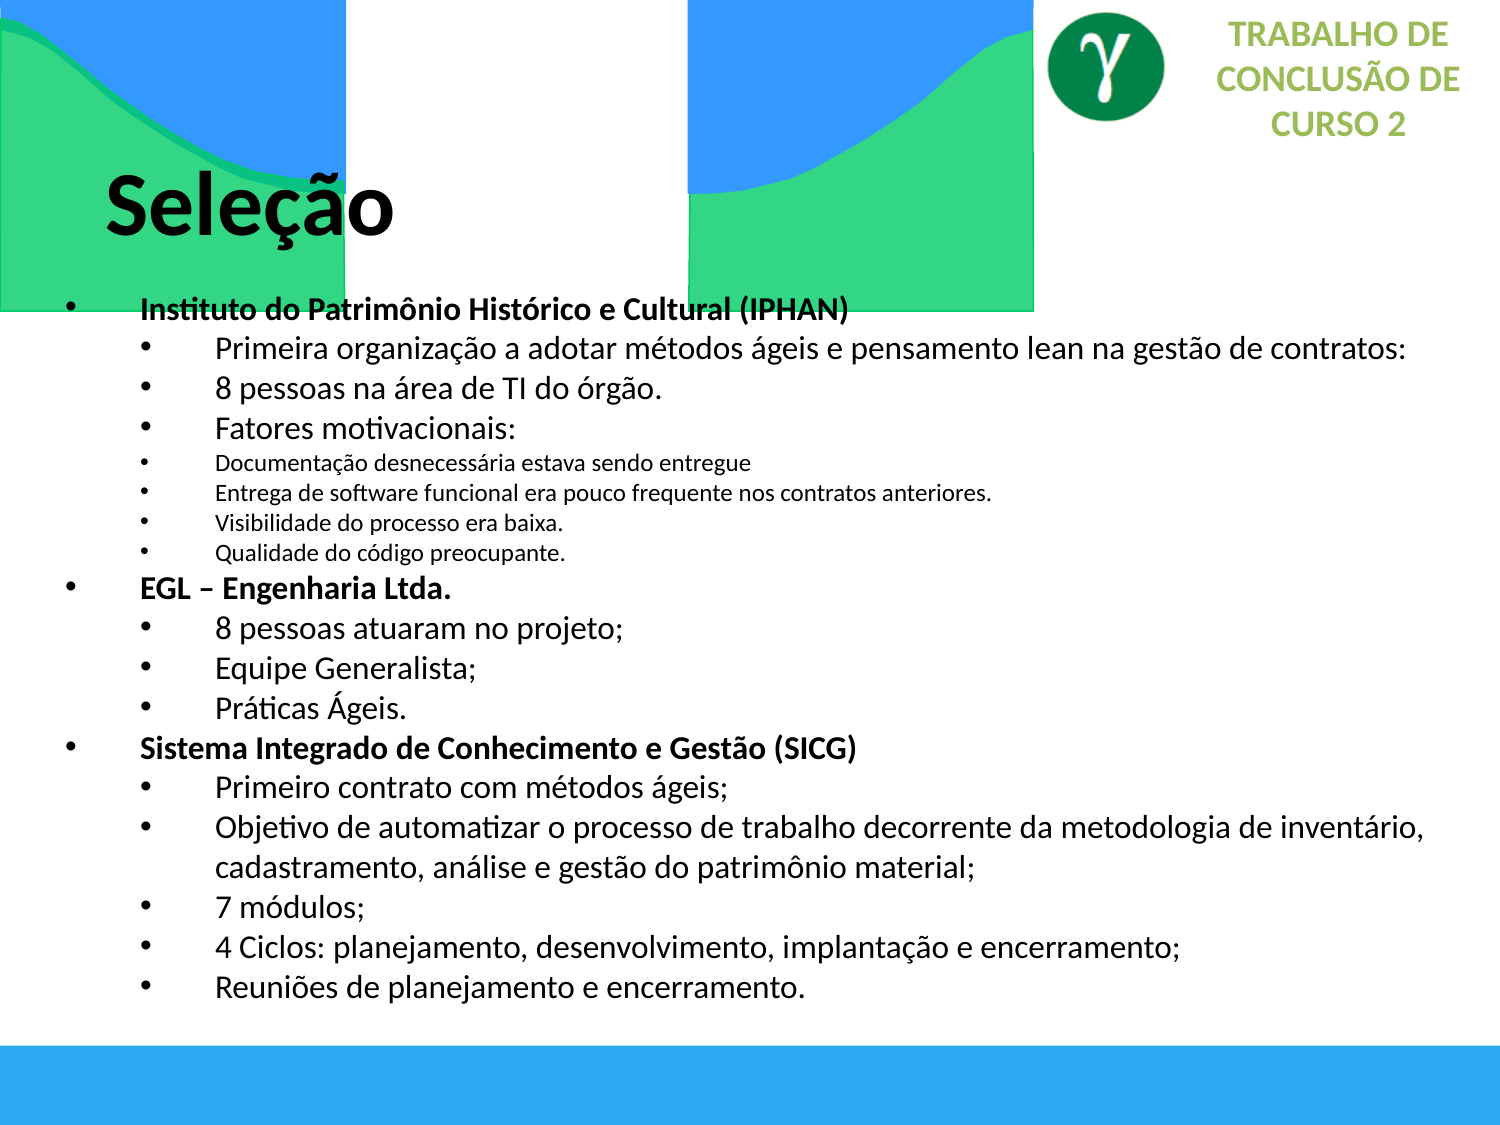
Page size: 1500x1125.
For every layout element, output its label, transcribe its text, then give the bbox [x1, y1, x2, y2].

text_box [0, 1045, 1500, 1125]
text_box [0, 0, 346, 312]
text_box [688, 0, 1033, 118]
text_box Seleção [90, 118, 1366, 279]
picture [1033, 0, 1178, 118]
text_box TRABALHO DE CONCLUSÃO DE CURSO 2 [1178, 1, 1500, 197]
text_box Instituto do Patrimônio Histórico e Cultural (IPHAN) Primeira organização a adotar métodos ágeis e pensamento lean na gestão de contratos: 8 pessoas na área de TI do órgão. Fatores motivacionais: Documentação desnecessária estava sendo entregue Entrega de software funcional era pouco frequente nos contratos anteriores. Visibilidade do processo era baixa. Qualidade do código preocupante. EGL – Engenharia Ltda. 8 pessoas atuaram no projeto; Equipe Generalista; Práticas Ágeis. Sistema Integrado de Conhecimento e Gestão (SICG) Primeiro contrato com métodos ágeis; Objetivo de automatizar o processo de trabalho decorrente da metodologia de inventário, cadastramento, análise e gestão do patrimônio material; 7 módulos; 4 Ciclos: planejamento, desenvolvimento, implantação e encerramento; Reuniões de planejamento e encerramento. [50, 279, 1445, 1045]
